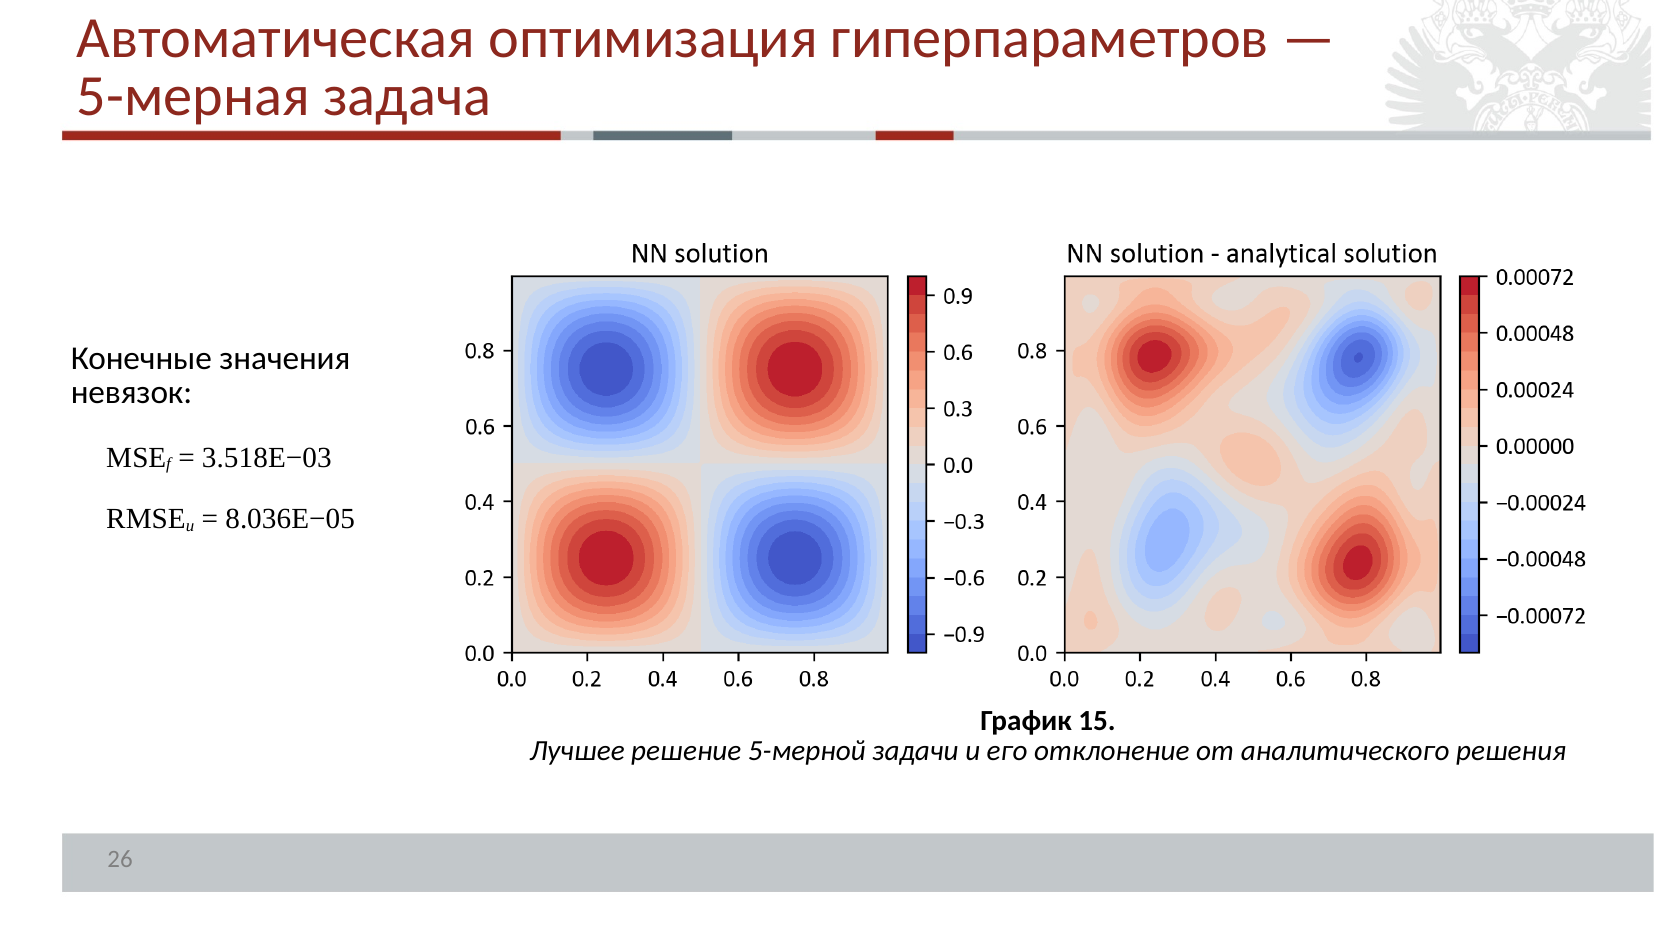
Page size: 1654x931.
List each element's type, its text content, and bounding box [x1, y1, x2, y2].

text_box График 15. Лучшее решение 5-мерной задачи и его отклонение от аналитического решения [501, 708, 1595, 768]
text_box Конечные значения невязок: MSEf = 3.518E−03 RMSEu = 8.036E−05 [70, 345, 442, 536]
title Автоматическая оптимизация гиперпараметров — 5-мерная задача [76, 13, 1565, 131]
picture [0, 0, 1654, 931]
